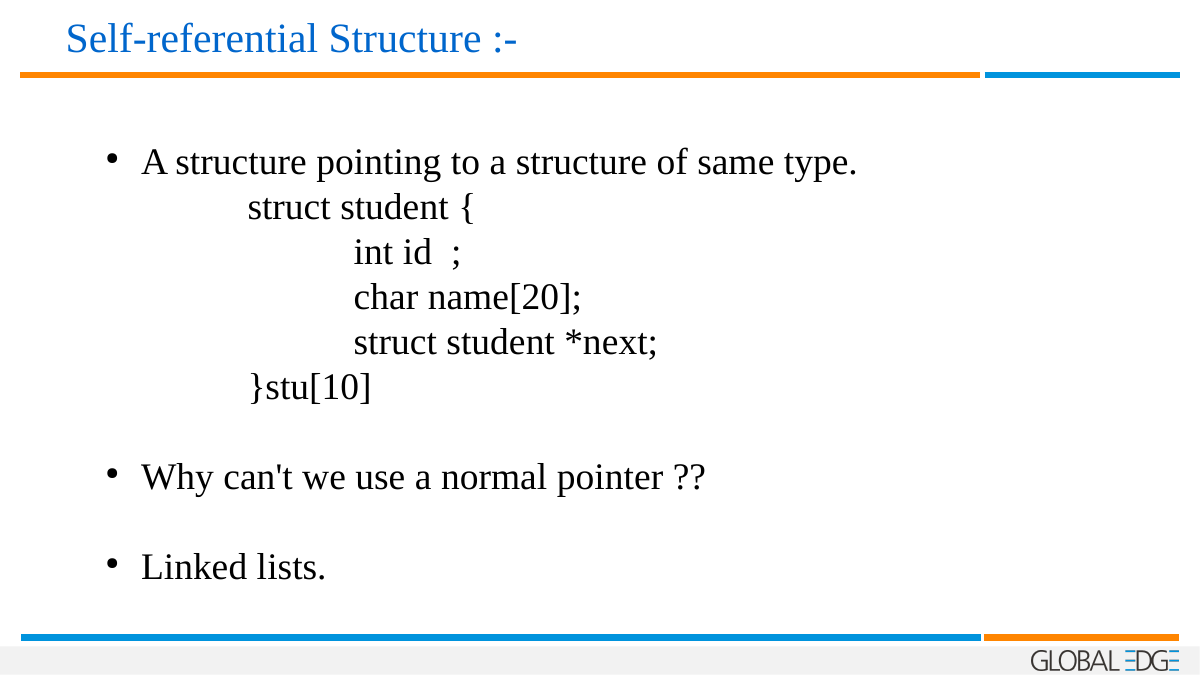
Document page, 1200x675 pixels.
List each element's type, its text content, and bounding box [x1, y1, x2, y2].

picture [1031, 650, 1179, 671]
text_box A structure pointing to a structure of same type. struct student { int id ; char name[20]; struct student *next; }stu[10] Why can't we use a normal pointer ?? Linked lists. [23, 86, 1170, 626]
text_box Self-referential Structure :- [12, 9, 1088, 63]
